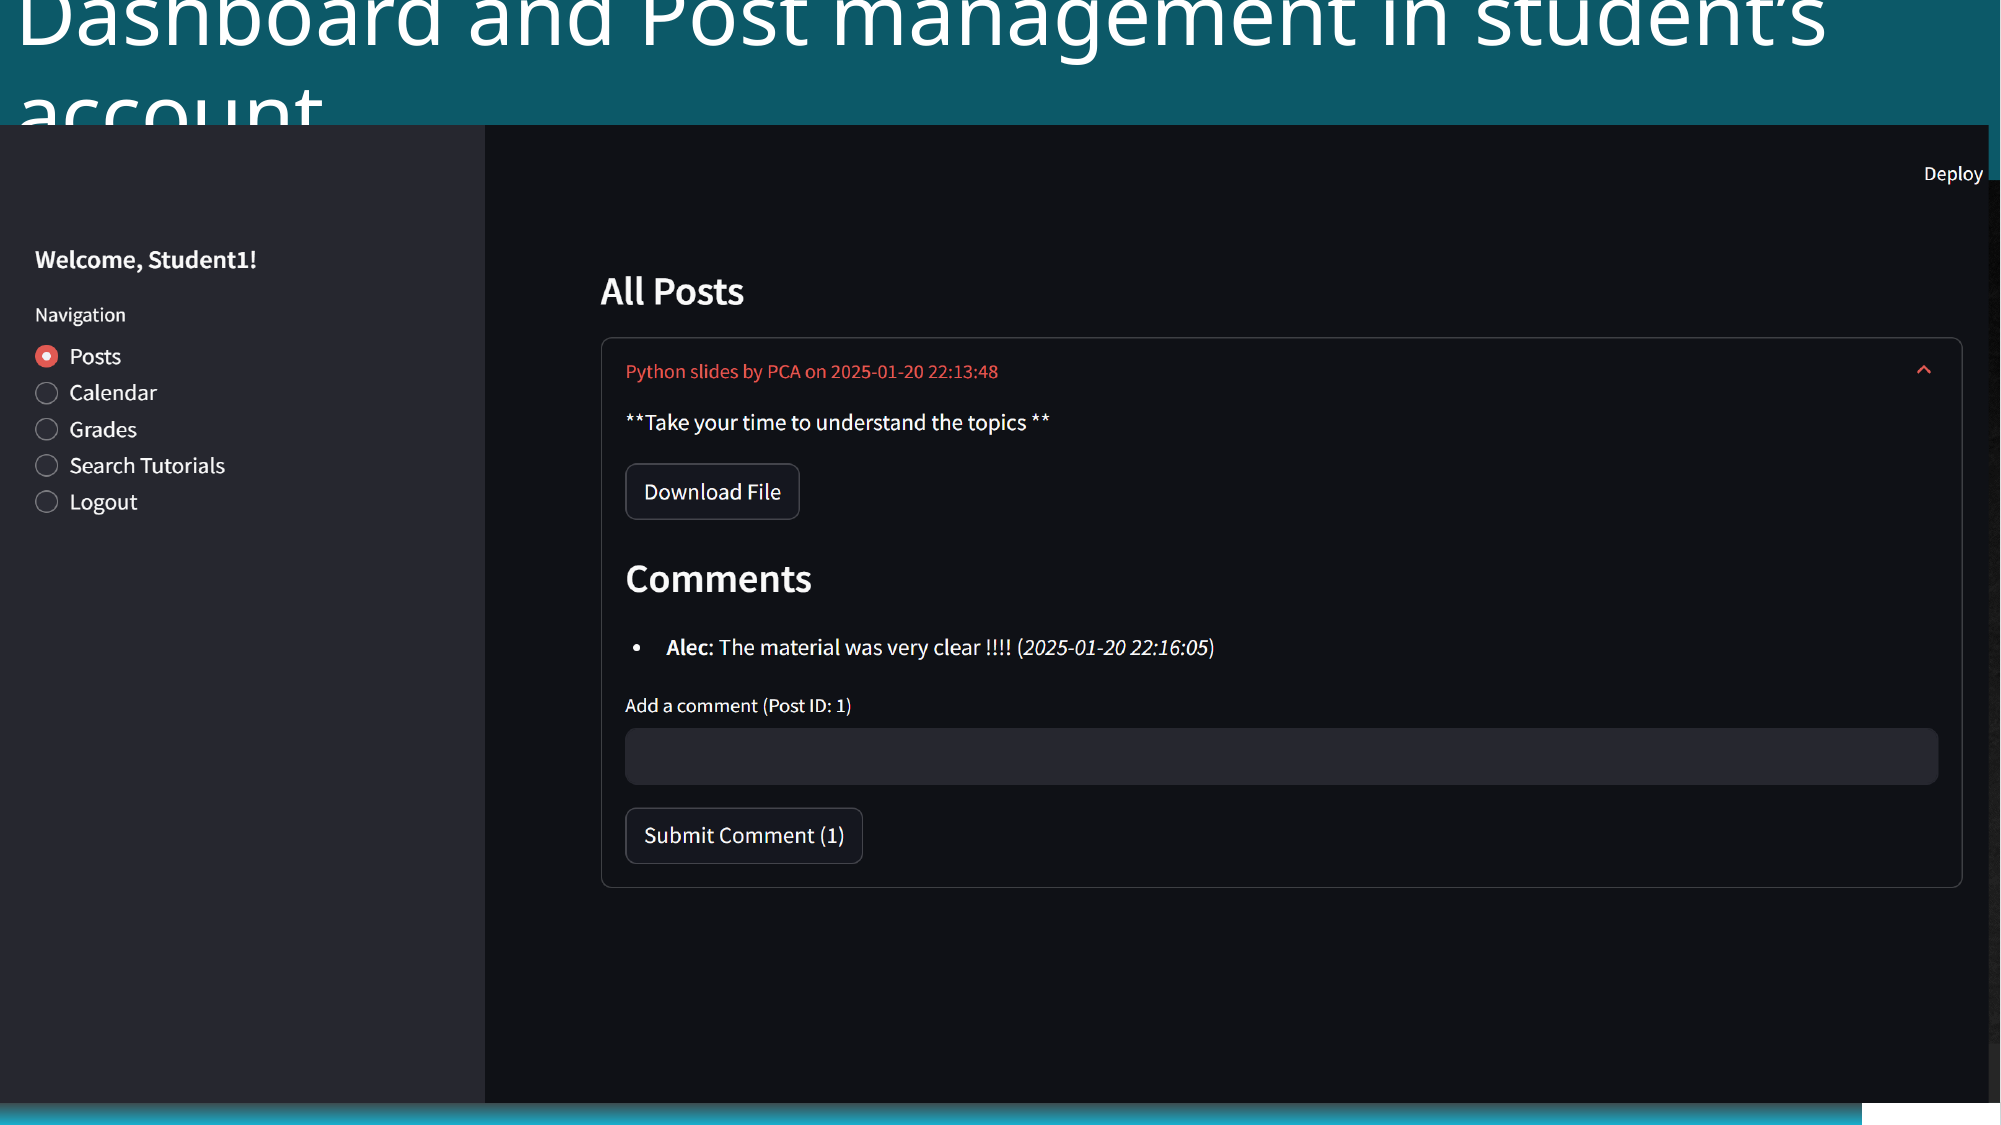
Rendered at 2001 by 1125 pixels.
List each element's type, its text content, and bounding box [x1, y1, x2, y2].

picture [0, 125, 1989, 1103]
title Dashboard and Post management in student’s account [0, 0, 2000, 126]
text_box PAGE [1989, 1043, 2000, 1103]
